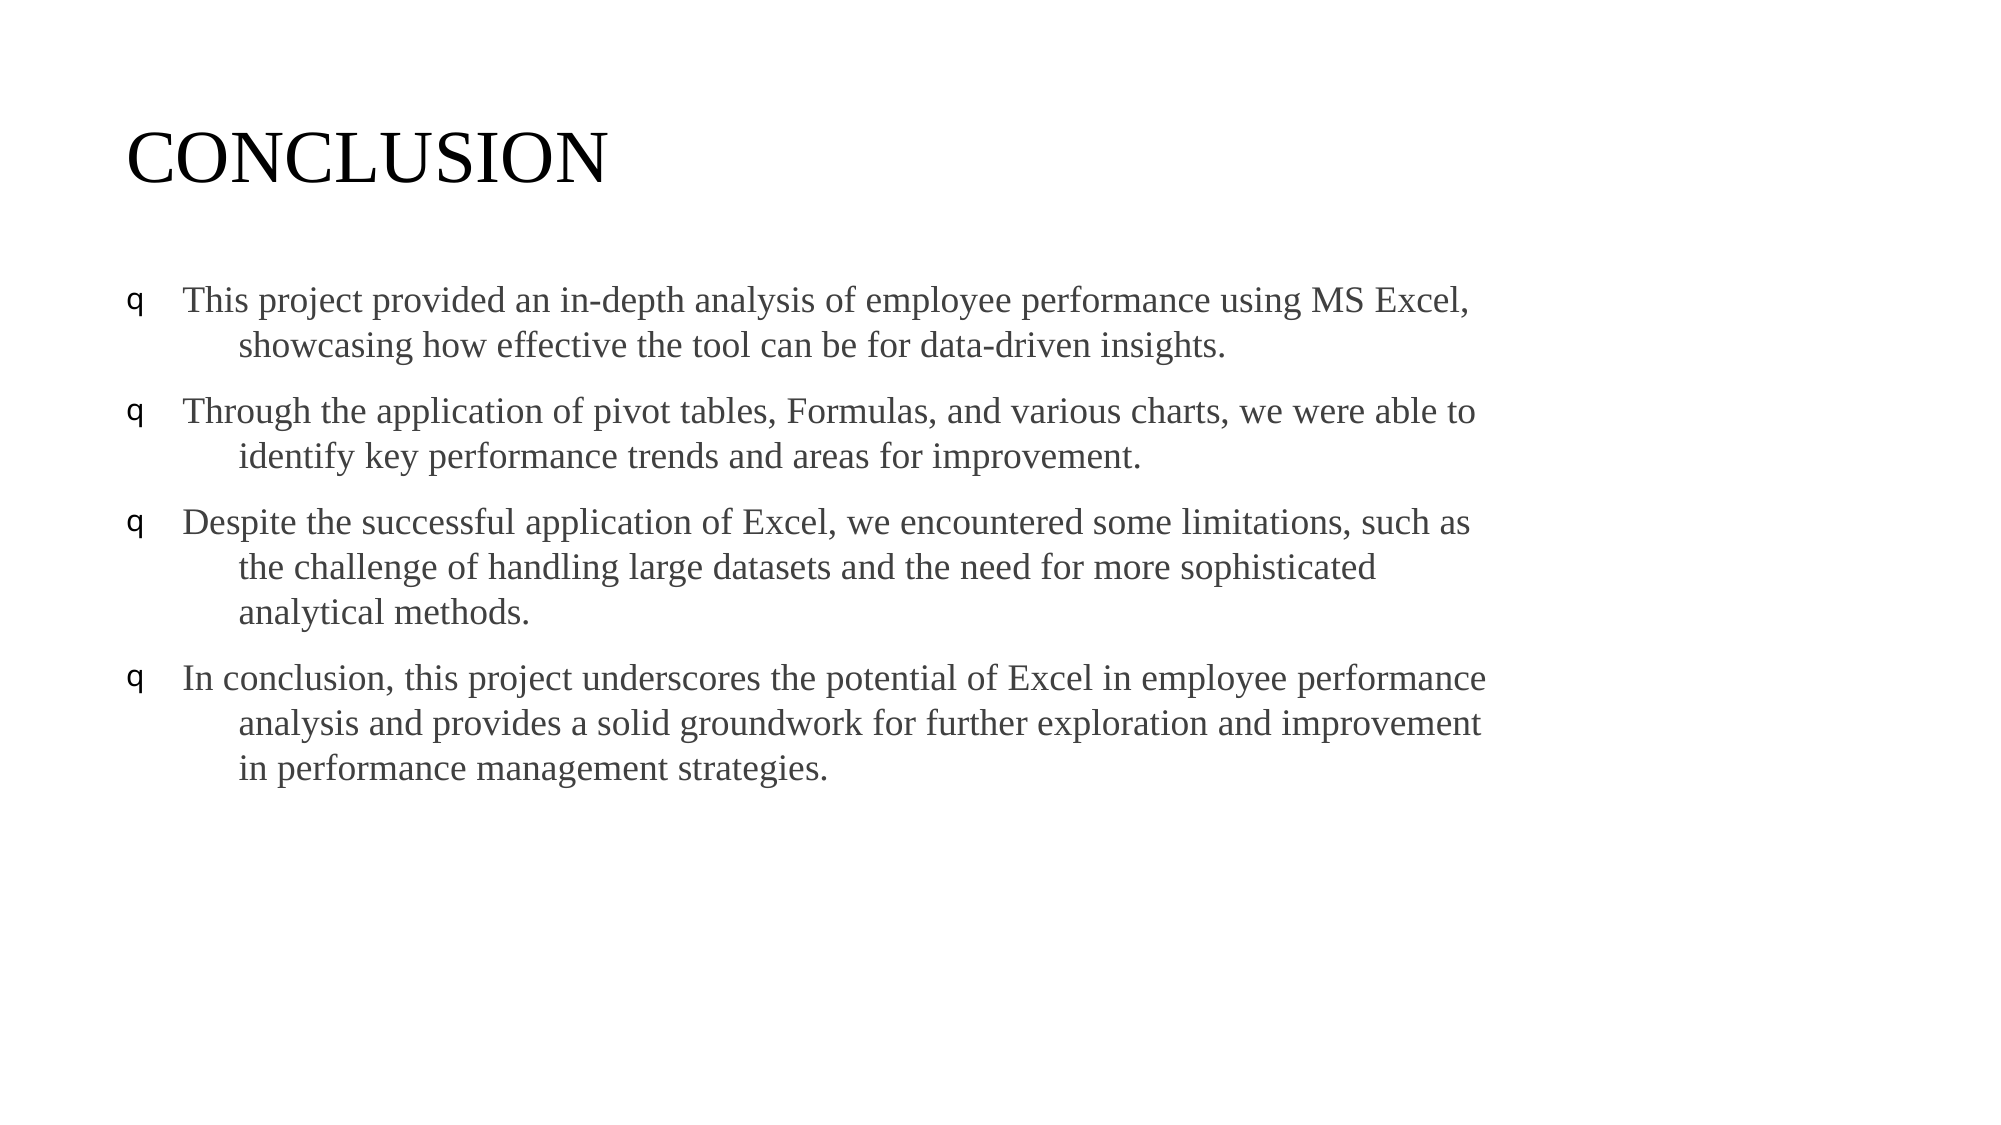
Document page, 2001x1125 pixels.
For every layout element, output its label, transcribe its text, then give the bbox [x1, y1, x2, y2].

title CONCLUSION [111, 99, 1522, 267]
list This project provided an in-depth analysis of employee performance using MS Excel, showcasing how effective the tool can be for data-driven insights. Through the application of pivot tables, Formulas, and various charts, we were able to identify key performance trends and areas for improvement. Despite the successful application of Excel, we encountered some limitations, such as the challenge of handling large datasets and the need for more sophisticated analytical methods. In conclusion, this project underscores the potential of Excel in employee performance analysis and provides a solid groundwork for further exploration and improvement in performance management strategies. [111, 267, 1522, 992]
